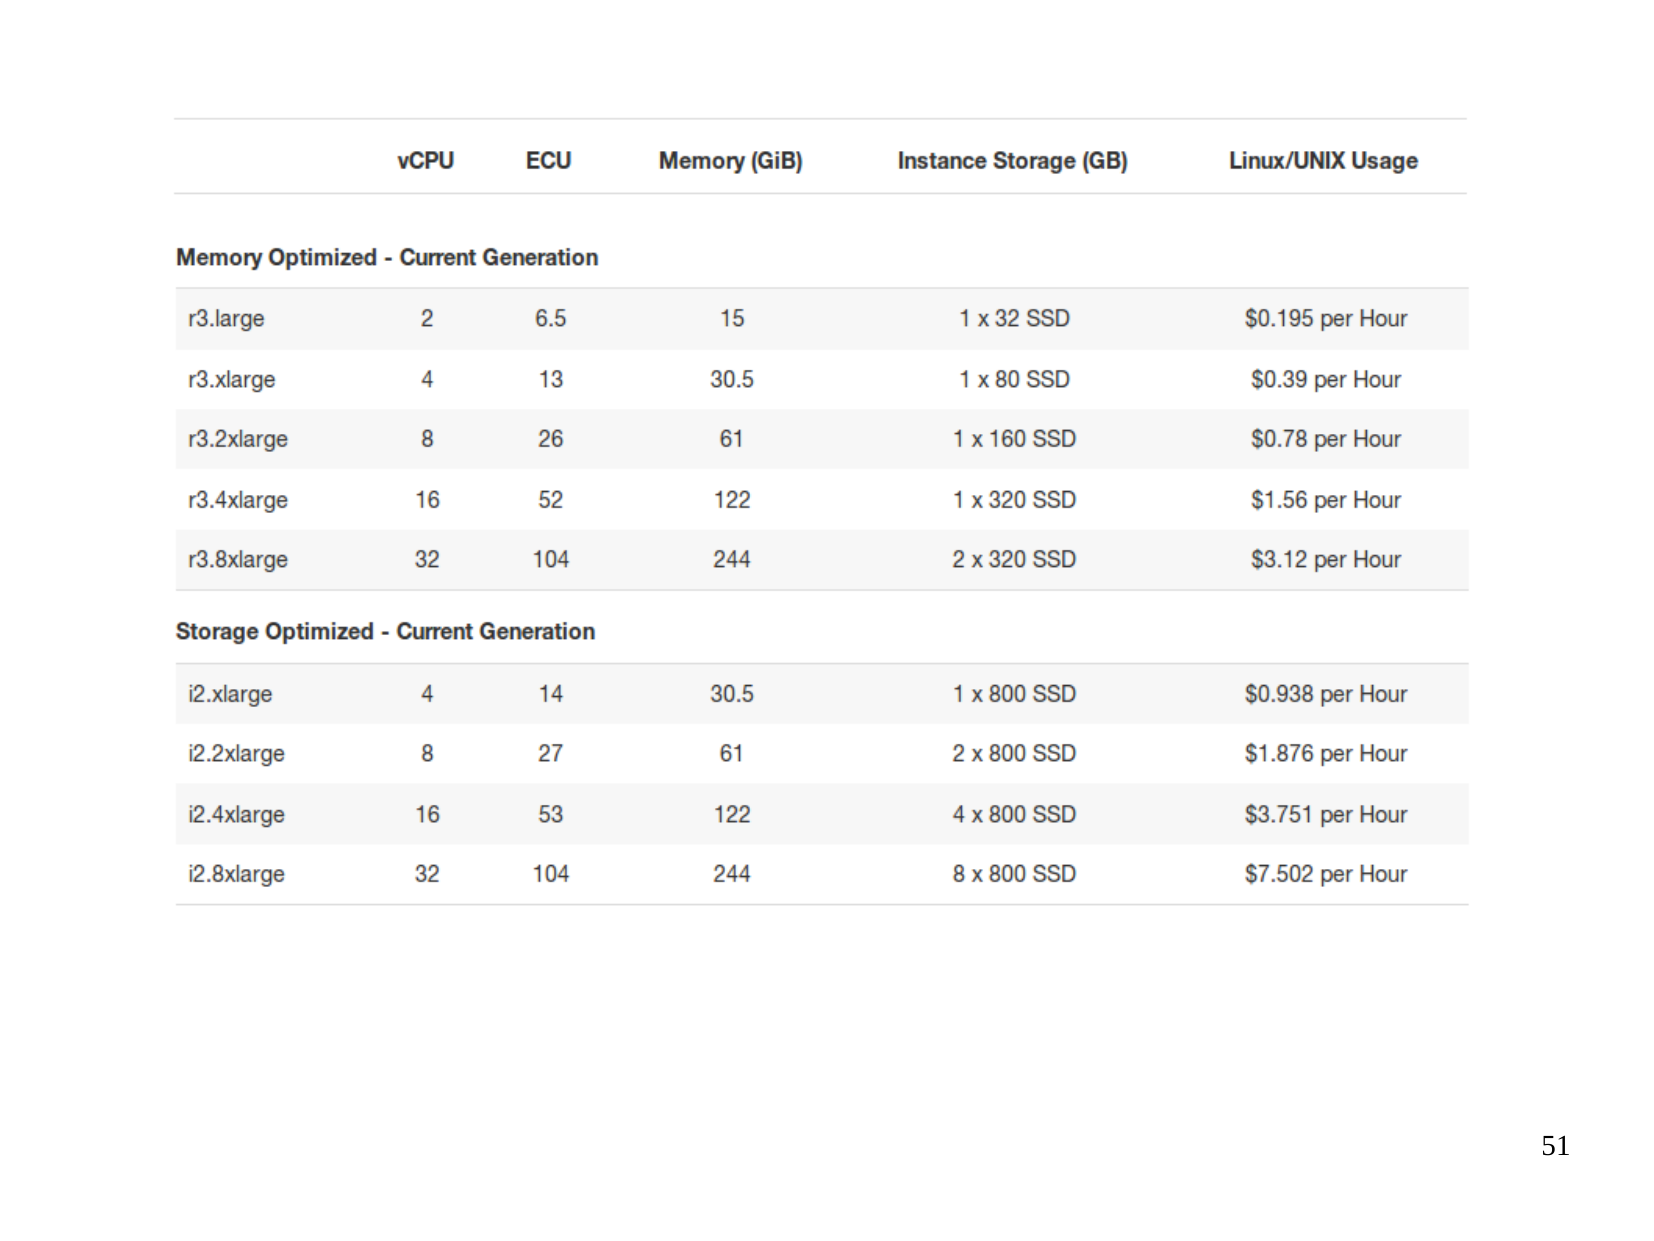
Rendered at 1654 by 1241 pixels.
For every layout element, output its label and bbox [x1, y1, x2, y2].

picture [170, 239, 1480, 926]
picture [165, 104, 1489, 204]
